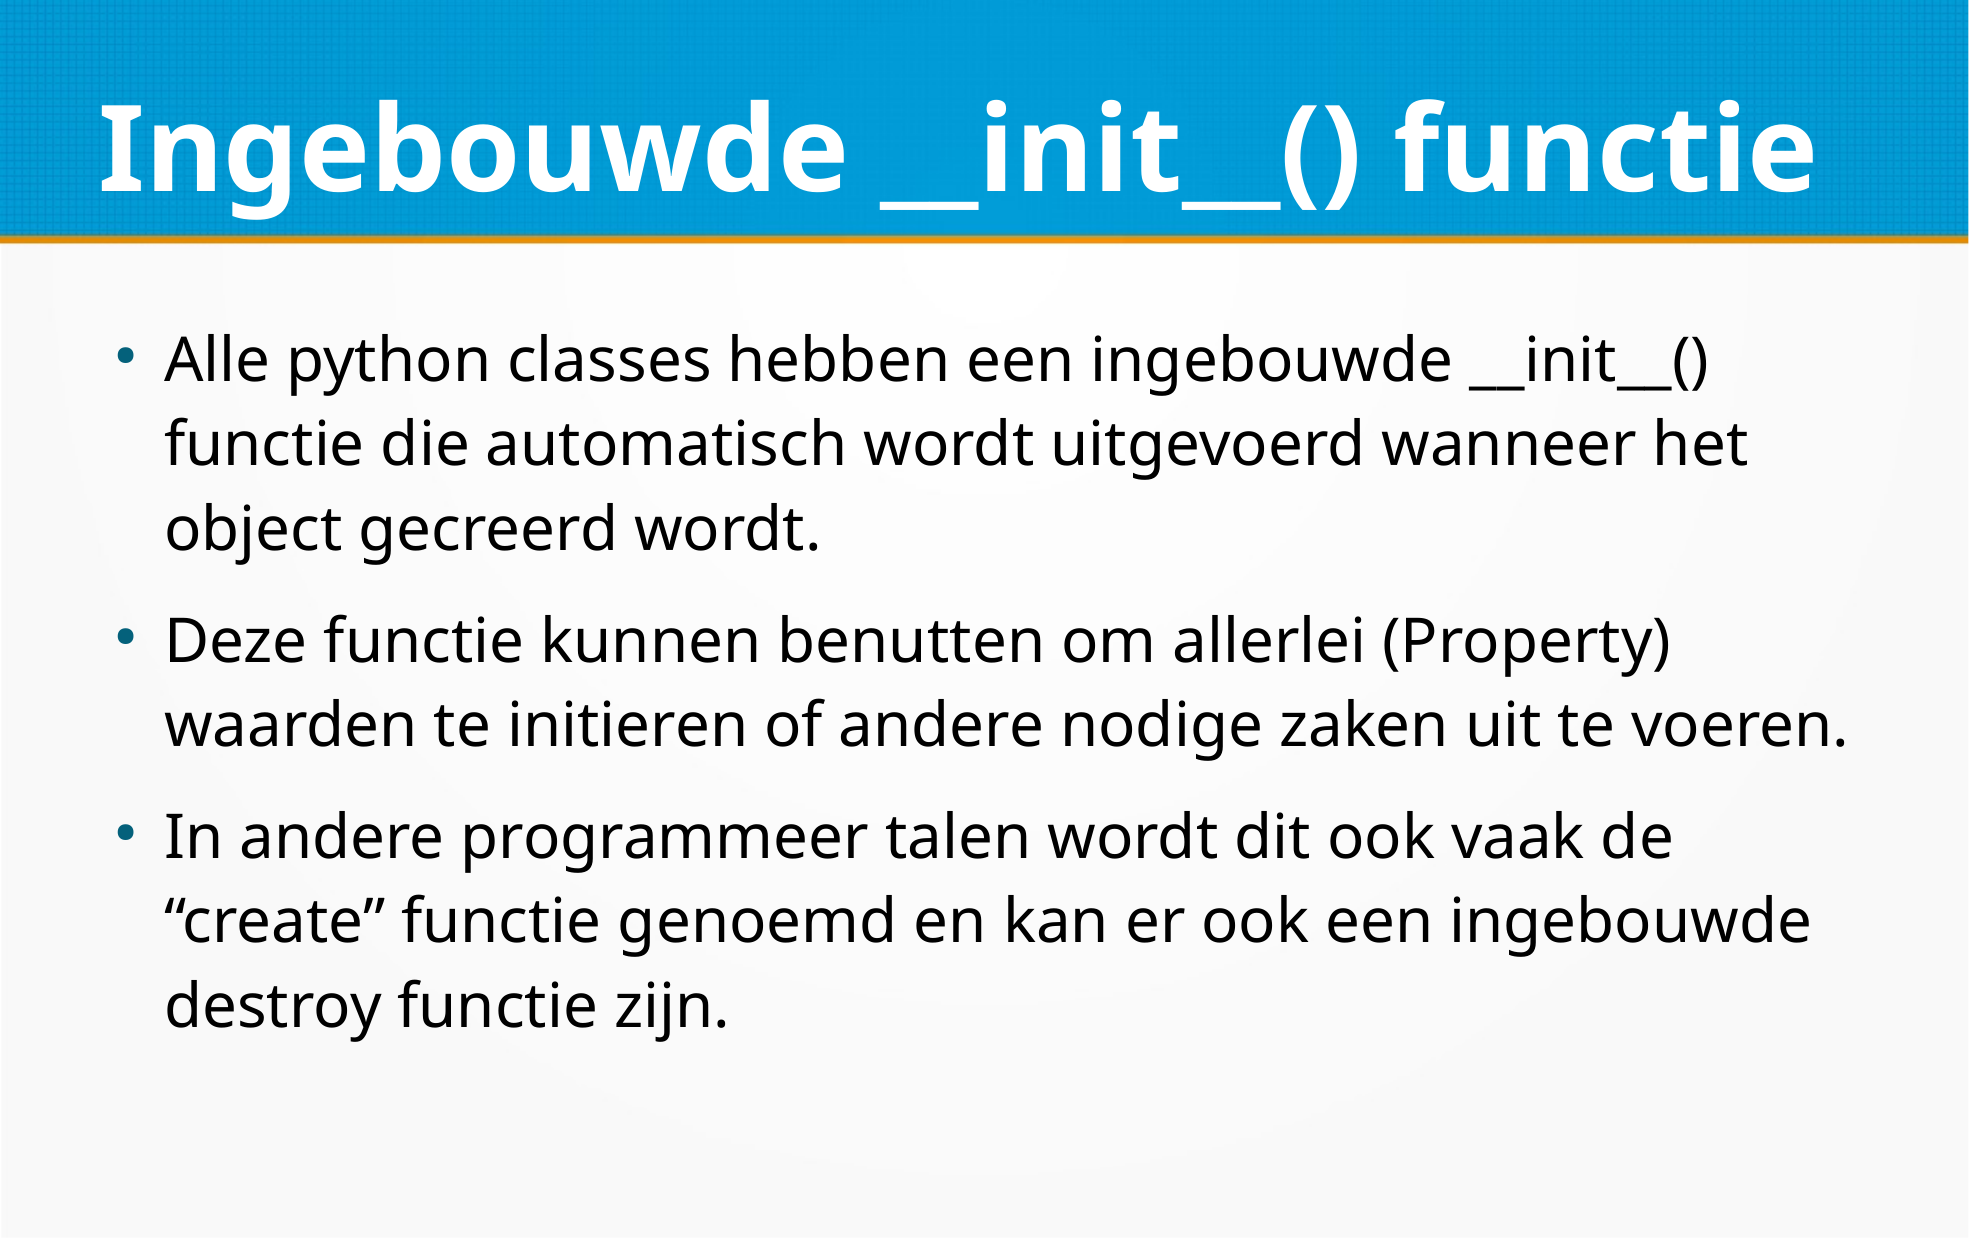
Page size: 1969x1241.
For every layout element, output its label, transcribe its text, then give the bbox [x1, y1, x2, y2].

picture [0, 233, 1969, 1241]
list Alle python classes hebben een ingebouwde __init__() functie die automatisch wordt uitgevoerd wanneer het object gecreerd wordt. Deze functie kunnen benutten om allerlei (Property) waarden te initieren of andere nodige zaken uit te voeren. In andere programmeer talen wordt dit ook vaak de “create” functie genoemd en kan er ook een ingebouwde destroy functie zijn. [98, 315, 1861, 1081]
title Ingebouwde __init__() functie [98, 19, 1870, 227]
